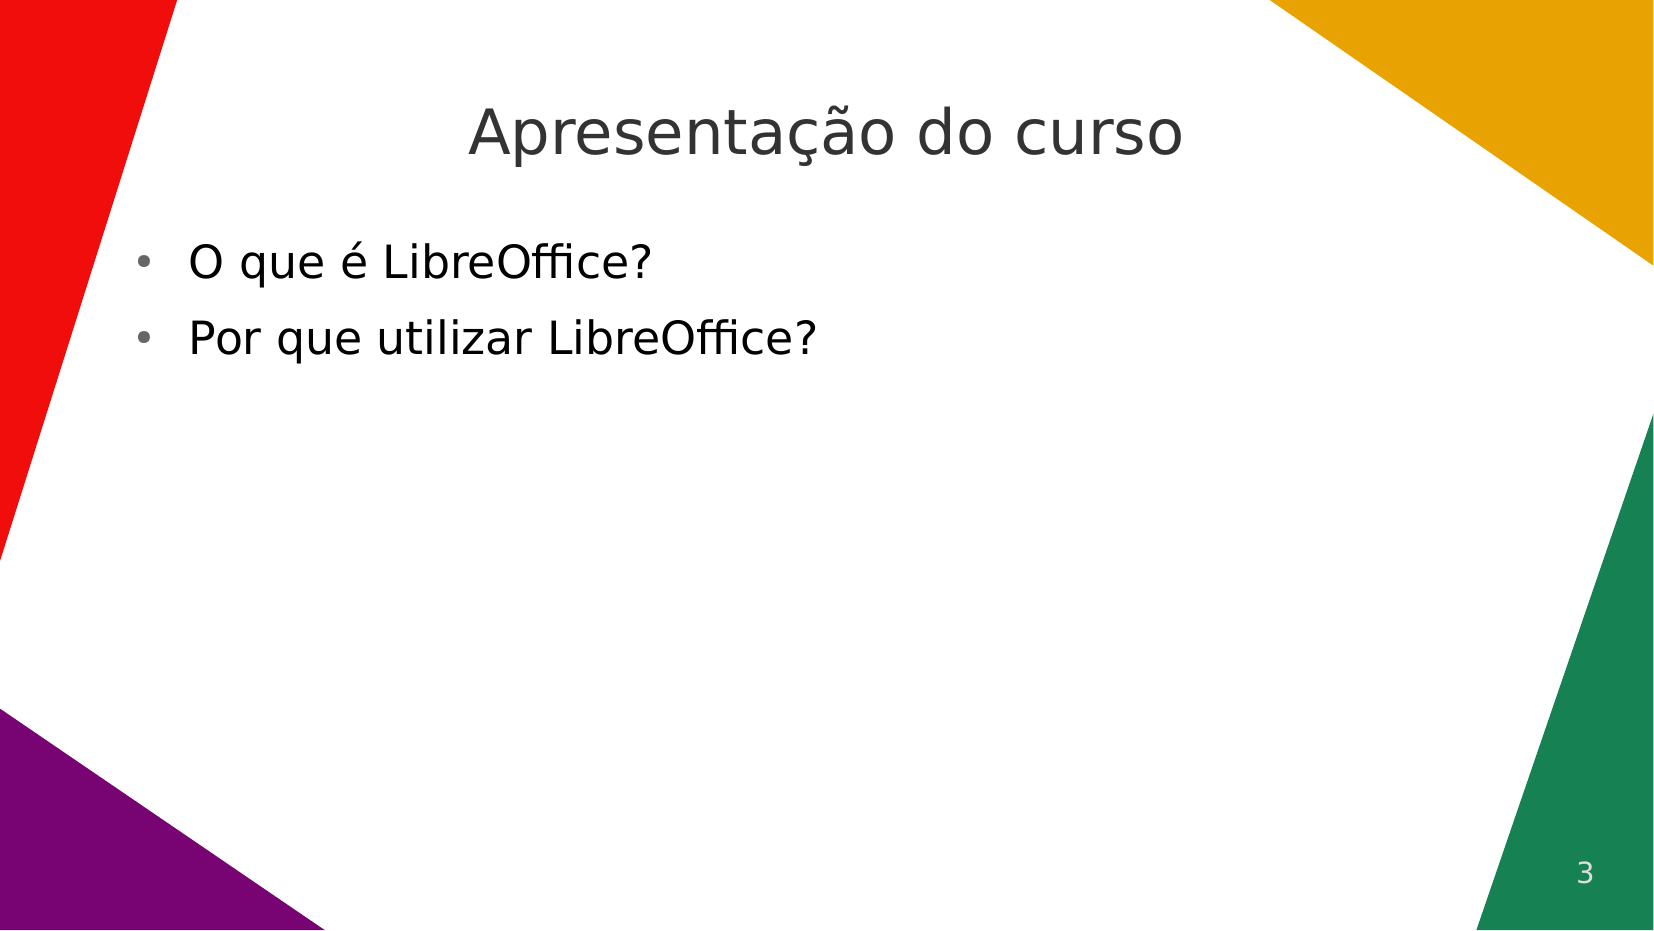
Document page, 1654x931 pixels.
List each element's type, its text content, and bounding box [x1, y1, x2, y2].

list O que é LibreOffice? Por que utilizar LibreOffice? [118, 236, 1536, 827]
title Apresentação do curso [118, 59, 1536, 207]
